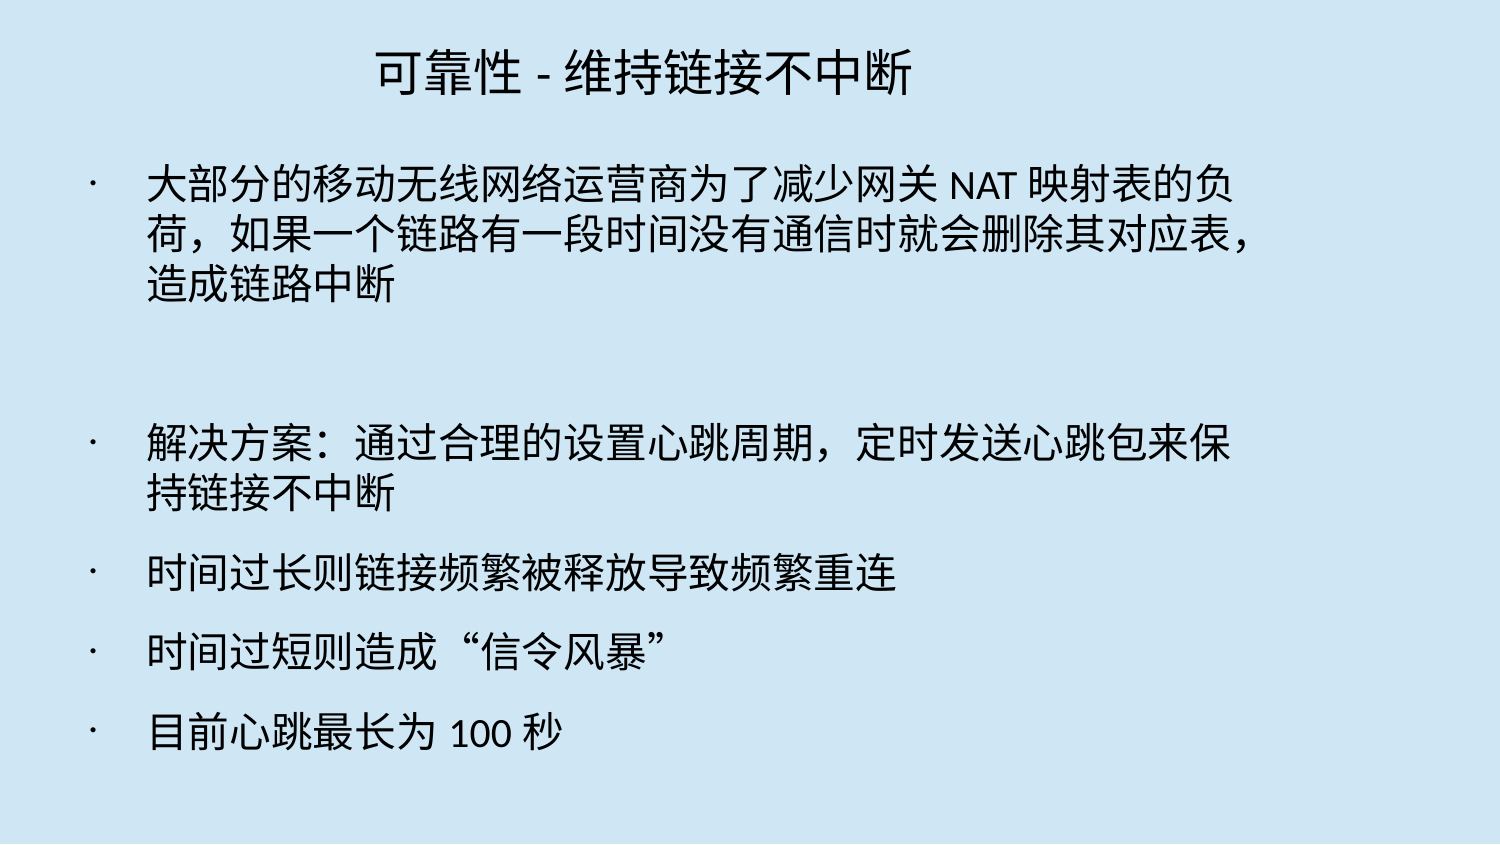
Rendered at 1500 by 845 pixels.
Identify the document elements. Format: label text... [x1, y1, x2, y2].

title 可靠性-维持链接不中断 [135, 33, 1152, 103]
list 大部分的移动无线网络运营商为了减少网关NAT映射表的负荷，如果一个链路有一段时间没有通信时就会删除其对应表，造成链路中断 解决方案：通过合理的设置心跳周期，定时发送心跳包来保持链接不中断 时间过长则链接频繁被释放导致频繁重连 时间过短则造成“信令风暴” 目前心跳最长为100秒 [75, 150, 1258, 730]
